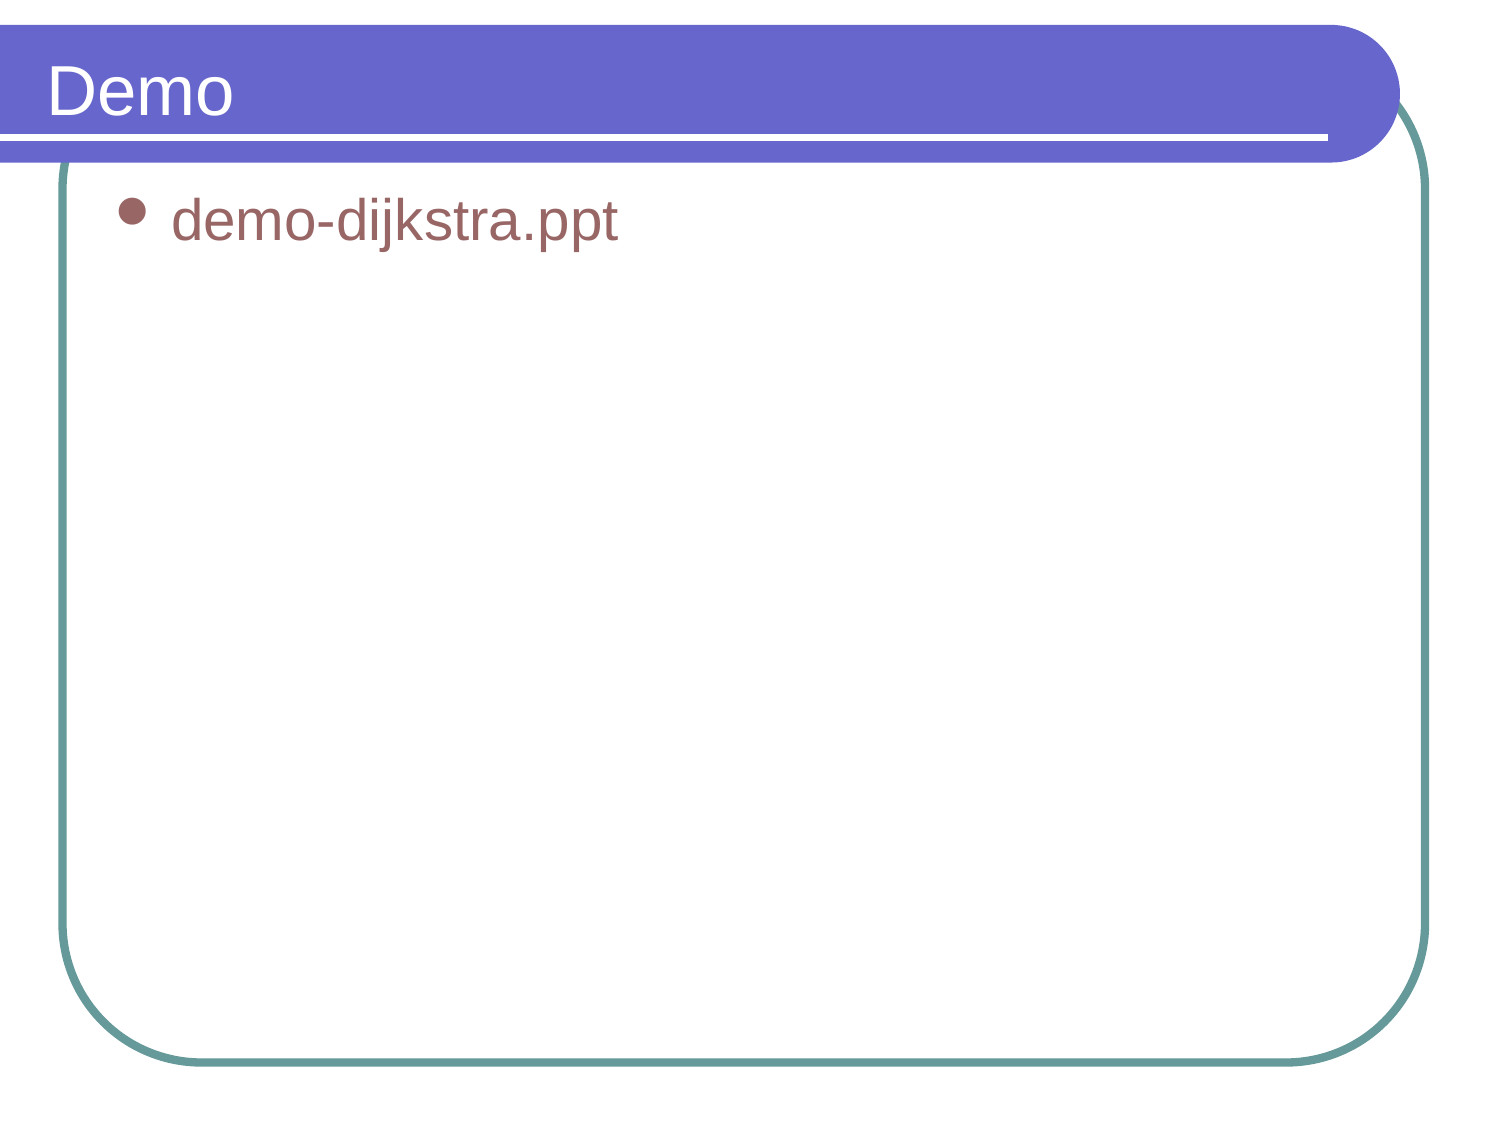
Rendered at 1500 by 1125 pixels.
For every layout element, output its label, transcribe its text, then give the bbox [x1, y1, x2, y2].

list demo-dijkstra.ppt [99, 174, 1401, 1026]
title Demo [31, 37, 1347, 138]
